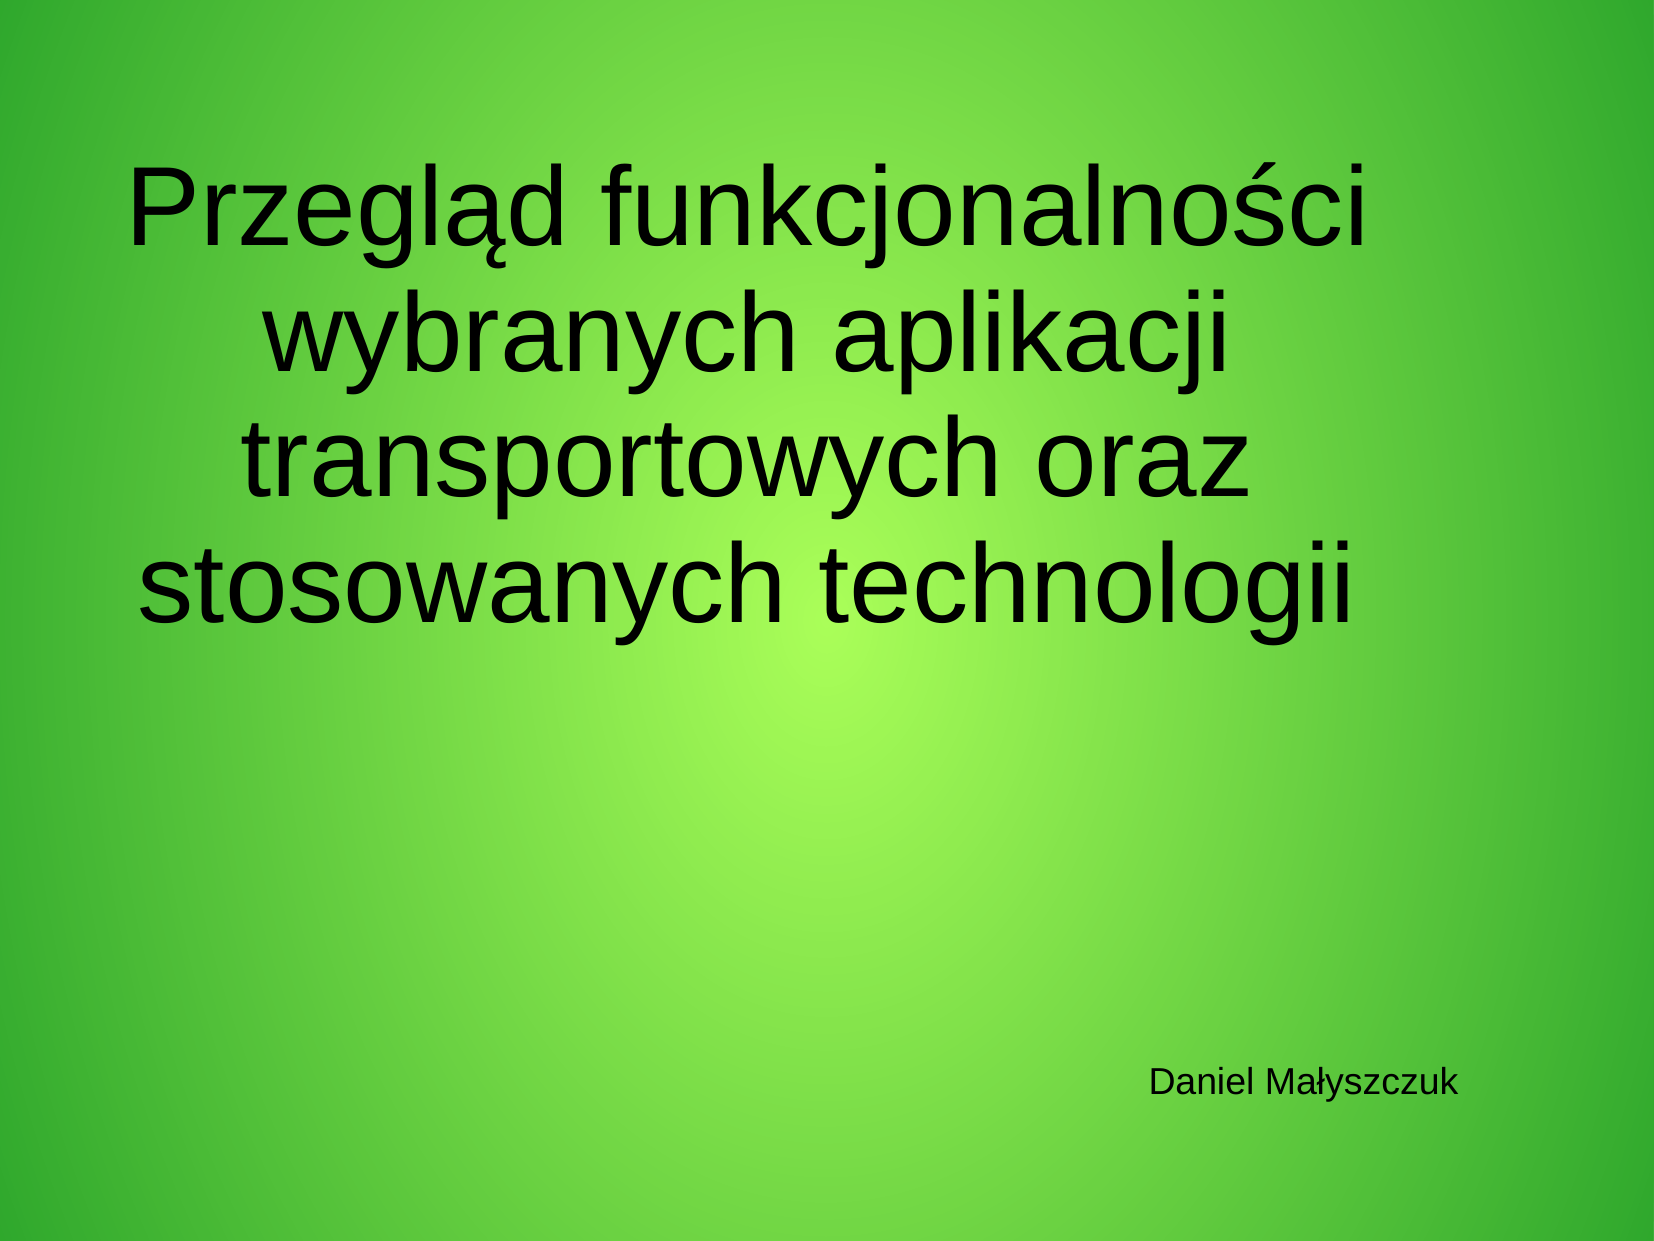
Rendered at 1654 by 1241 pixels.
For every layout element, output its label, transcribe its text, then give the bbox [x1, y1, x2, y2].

title Przegląd funkcjonalności wybranych aplikacji transportowych oraz stosowanych technologii [82, 142, 1412, 648]
text_box Daniel Małyszczuk [1133, 1053, 1595, 1111]
